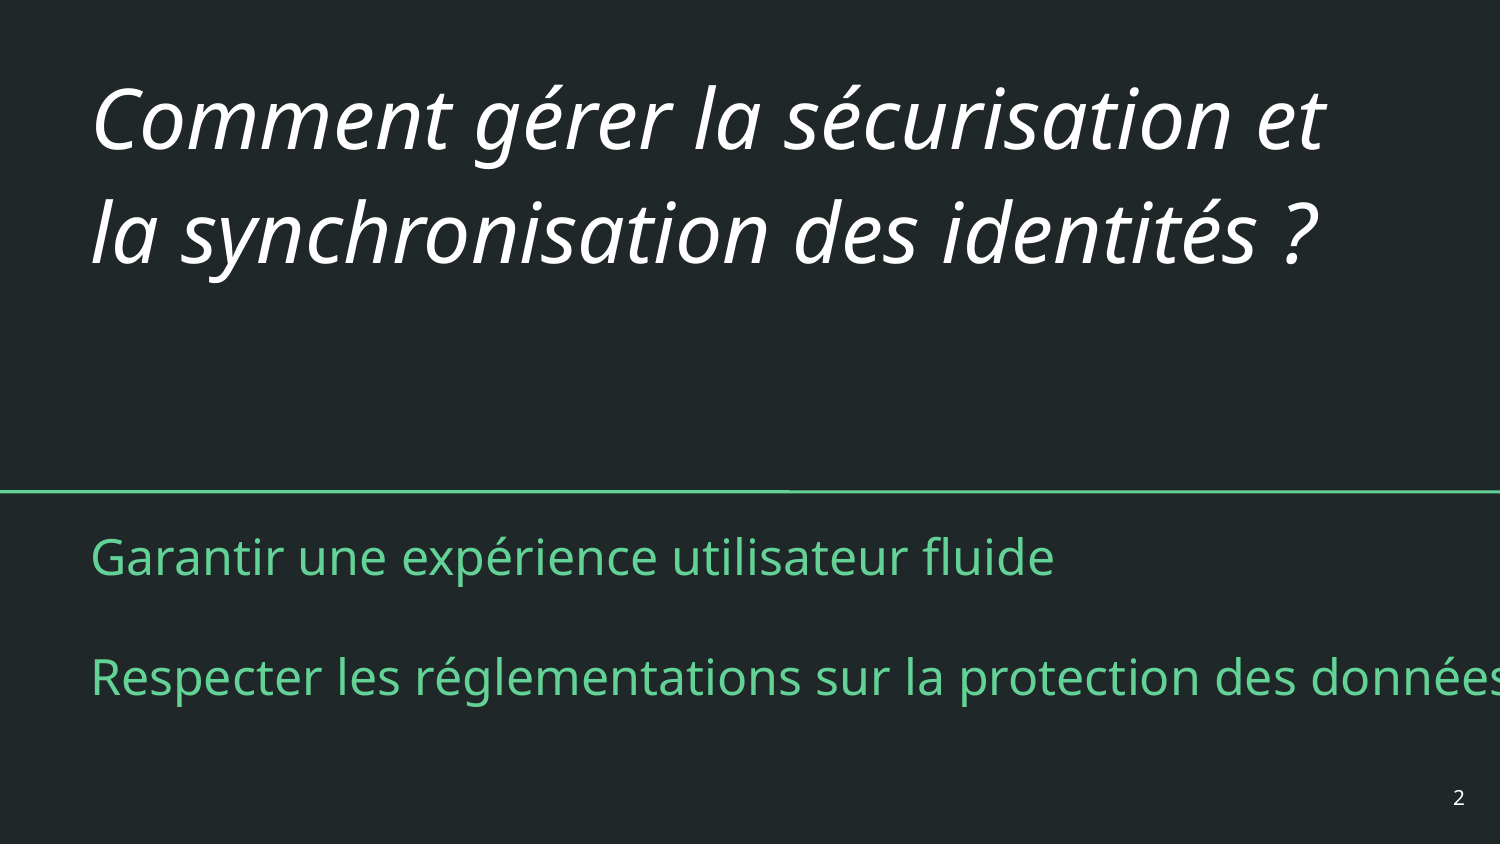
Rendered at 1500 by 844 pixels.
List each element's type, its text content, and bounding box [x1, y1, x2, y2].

slide_number <numéro> [1389, 764, 1480, 830]
title Comment gérer la sécurisation et la synchronisation des identités ? [75, 45, 1426, 464]
text_box Garantir une expérience utilisateur fluide Respecter les réglementations sur la protection des données [75, 509, 1500, 721]
